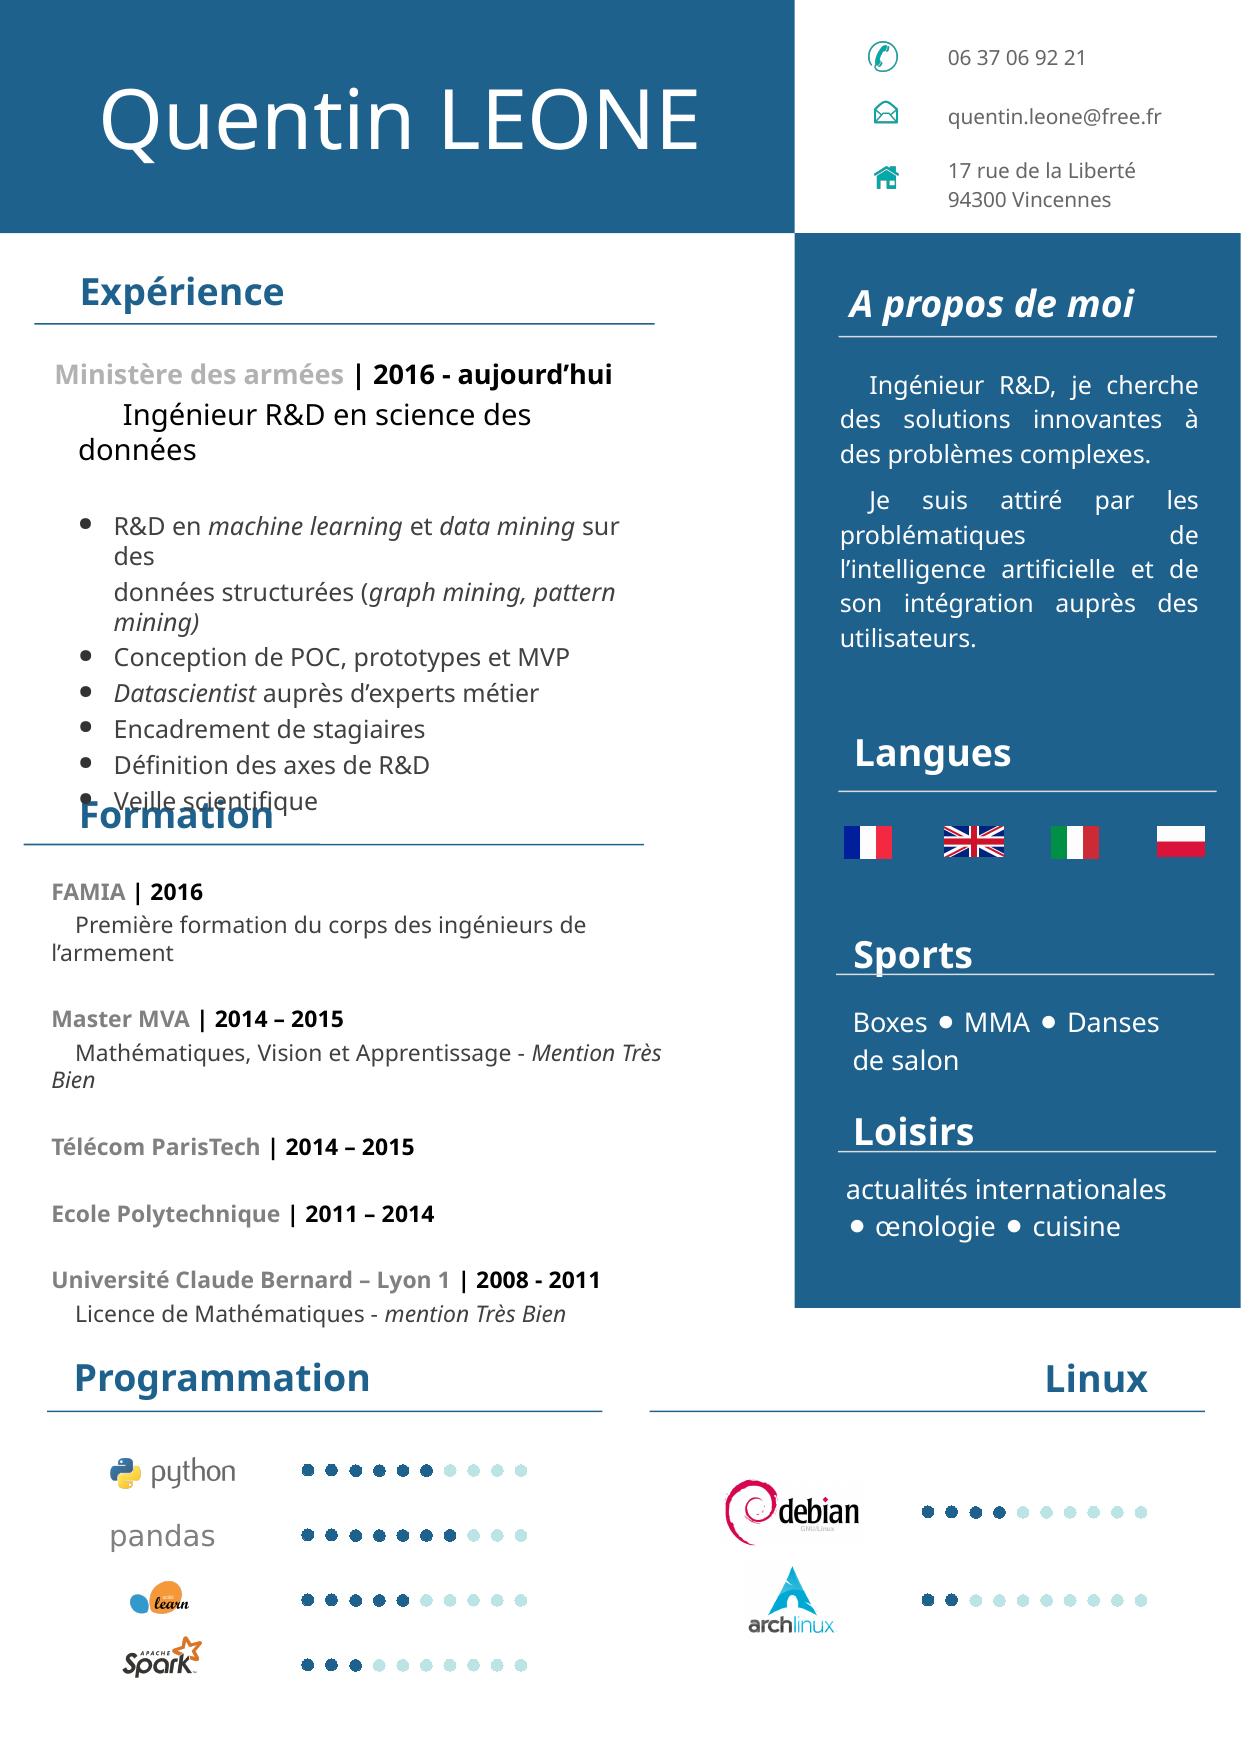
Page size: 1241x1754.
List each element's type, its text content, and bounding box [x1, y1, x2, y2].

text_box [1087, 1594, 1100, 1607]
picture [1051, 826, 1099, 859]
text_box [301, 1593, 314, 1606]
text_box Expérience [62, 258, 303, 322]
text_box actualités internationales ⚫ œnologie ⚫ cuisine [828, 1158, 1204, 1242]
text_box [301, 1528, 314, 1541]
text_box Quentin LEONE [83, 58, 718, 174]
text_box [1040, 1594, 1053, 1607]
text_box Programmation [56, 1345, 389, 1408]
text_box [349, 1529, 362, 1542]
text_box [969, 1594, 982, 1607]
picture [874, 100, 898, 125]
text_box [373, 1529, 386, 1542]
text_box [420, 1529, 433, 1542]
text_box [396, 1659, 409, 1672]
text_box Loisirs [838, 1153, 1052, 1158]
text_box [325, 1658, 338, 1671]
text_box Formation [61, 825, 292, 843]
picture [868, 41, 898, 72]
text_box [373, 1464, 386, 1477]
text_box [993, 1594, 1006, 1607]
text_box Linux [1027, 1346, 1166, 1409]
text_box [1087, 1506, 1100, 1519]
text_box Loisirs [838, 1098, 1052, 1150]
text_box [397, 1464, 409, 1477]
text_box [1064, 1594, 1077, 1607]
picture [844, 826, 892, 859]
text_box [491, 1659, 504, 1672]
text_box [1135, 1594, 1147, 1607]
text_box Boxes ⚫ MMA ⚫ Danses de salon [835, 992, 1205, 1052]
text_box [373, 1594, 386, 1607]
text_box [420, 1594, 433, 1607]
text_box A propos de moi [832, 271, 1152, 334]
text_box quentin.leone@free.fr [933, 94, 1193, 136]
text_box [444, 1594, 456, 1607]
text_box [467, 1464, 480, 1477]
text_box [945, 1505, 958, 1518]
text_box [969, 1506, 982, 1519]
text_box FAMIA | 2016 Première formation du corps des ingénieurs de l’armement Master MVA | 2014 – 2015 Mathématiques, Vision et Apprentissage - Mention Très Bien Télécom ParisTech | 2014 – 2015 Ecole Polytechnique | 2011 – 2014 Université Claude Bernard – Lyon 1 | 2008 - 2011 Licence de Mathématiques - mention Très Bien [32, 868, 725, 1247]
text_box [491, 1529, 504, 1542]
text_box [0, 0, 1241, 1308]
text_box Ingénieur R&D, je cherche des solutions innovantes à des problèmes complexes. Je suis attiré par les problématiques de l’intelligence artificielle et de son intégration auprès des utilisateurs. [822, 356, 1217, 648]
text_box [420, 1659, 433, 1672]
text_box [301, 1658, 314, 1671]
text_box [993, 1506, 1006, 1519]
text_box 17 rue de la Liberté 94300 Vincennes [933, 149, 1170, 213]
text_box [922, 1593, 934, 1606]
text_box [325, 1528, 338, 1541]
text_box [373, 1659, 386, 1672]
text_box [1064, 1506, 1077, 1519]
text_box [349, 1464, 362, 1477]
picture [106, 1440, 240, 1512]
text_box pandas [94, 1511, 237, 1561]
text_box [1017, 1506, 1029, 1519]
text_box [1135, 1506, 1147, 1519]
text_box [1111, 1506, 1124, 1519]
text_box Langues [836, 720, 1030, 783]
text_box [467, 1594, 480, 1607]
text_box [1017, 1594, 1029, 1607]
picture [1157, 826, 1205, 857]
text_box [396, 1594, 409, 1607]
text_box [396, 1529, 409, 1542]
text_box Sports [838, 921, 1052, 973]
text_box [491, 1464, 504, 1477]
picture [874, 165, 899, 190]
text_box Ministère des armées | 2016 - aujourd’hui Ingénieur R&D en science des données R&D en machine learning et data mining sur des données structurées (graph mining, pattern mining) Conception de POC, prototypes et MVP Datascientist auprès d’experts métier Encadrement de stagiaires Définition des axes de R&D Veille scientifique [35, 348, 674, 825]
text_box [349, 1659, 362, 1672]
text_box [467, 1529, 480, 1542]
text_box [514, 1659, 527, 1672]
text_box [491, 1594, 504, 1607]
text_box 06 37 06 92 21 [933, 35, 1134, 75]
text_box [515, 1529, 527, 1542]
text_box [302, 1464, 314, 1476]
text_box [325, 1593, 338, 1606]
picture [743, 1558, 839, 1639]
text_box Sports [838, 976, 1052, 981]
text_box [922, 1505, 934, 1518]
text_box [443, 1659, 456, 1672]
text_box [325, 1464, 338, 1476]
picture [720, 1476, 867, 1547]
text_box [467, 1659, 480, 1672]
text_box [349, 1594, 362, 1607]
text_box [515, 1464, 527, 1477]
picture [118, 1570, 206, 1701]
text_box [1111, 1594, 1124, 1607]
text_box [444, 1464, 457, 1477]
text_box [514, 1594, 527, 1607]
text_box [945, 1593, 958, 1606]
text_box [1040, 1506, 1053, 1519]
text_box [420, 1464, 433, 1477]
picture [944, 826, 1004, 857]
text_box [444, 1529, 456, 1542]
